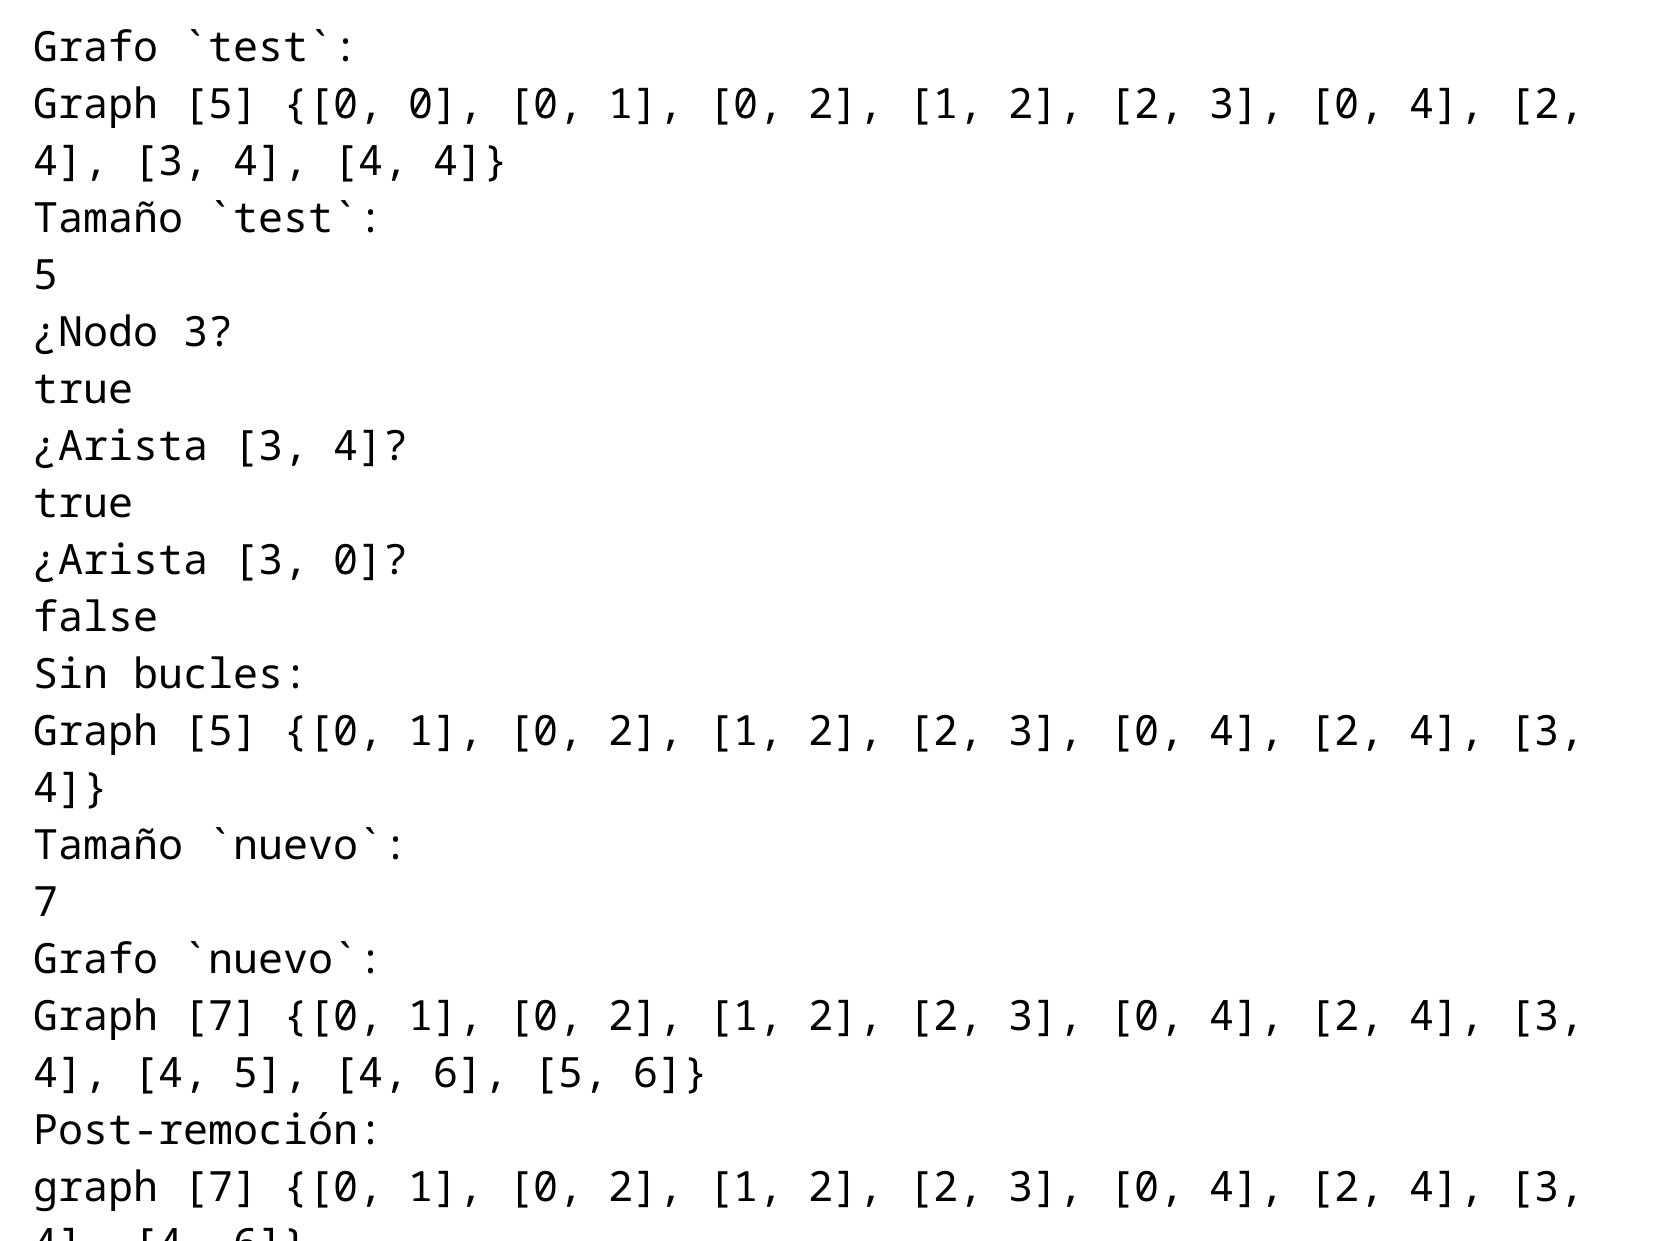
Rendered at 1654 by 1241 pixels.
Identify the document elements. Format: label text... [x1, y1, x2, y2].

text_box Grafo `test`: Graph [5] {[0, 0], [0, 1], [0, 2], [1, 2], [2, 3], [0, 4], [2, 4], [3, 4], [4, 4]} Tamaño `test`: 5 ¿Nodo 3? true ¿Arista [3, 4]? true ¿Arista [3, 0]? false Sin bucles: Graph [5] {[0, 1], [0, 2], [1, 2], [2, 3], [0, 4], [2, 4], [3, 4]} Tamaño `nuevo`: 7 Grafo `nuevo`: Graph [7] {[0, 1], [0, 2], [1, 2], [2, 3], [0, 4], [2, 4], [3, 4], [4, 5], [4, 6], [5, 6]} Post-remoción: graph [7] {[0, 1], [0, 2], [1, 2], [2, 3], [0, 4], [2, 4], [3, 4], [4, 6]} [18, 9, 1653, 1188]
